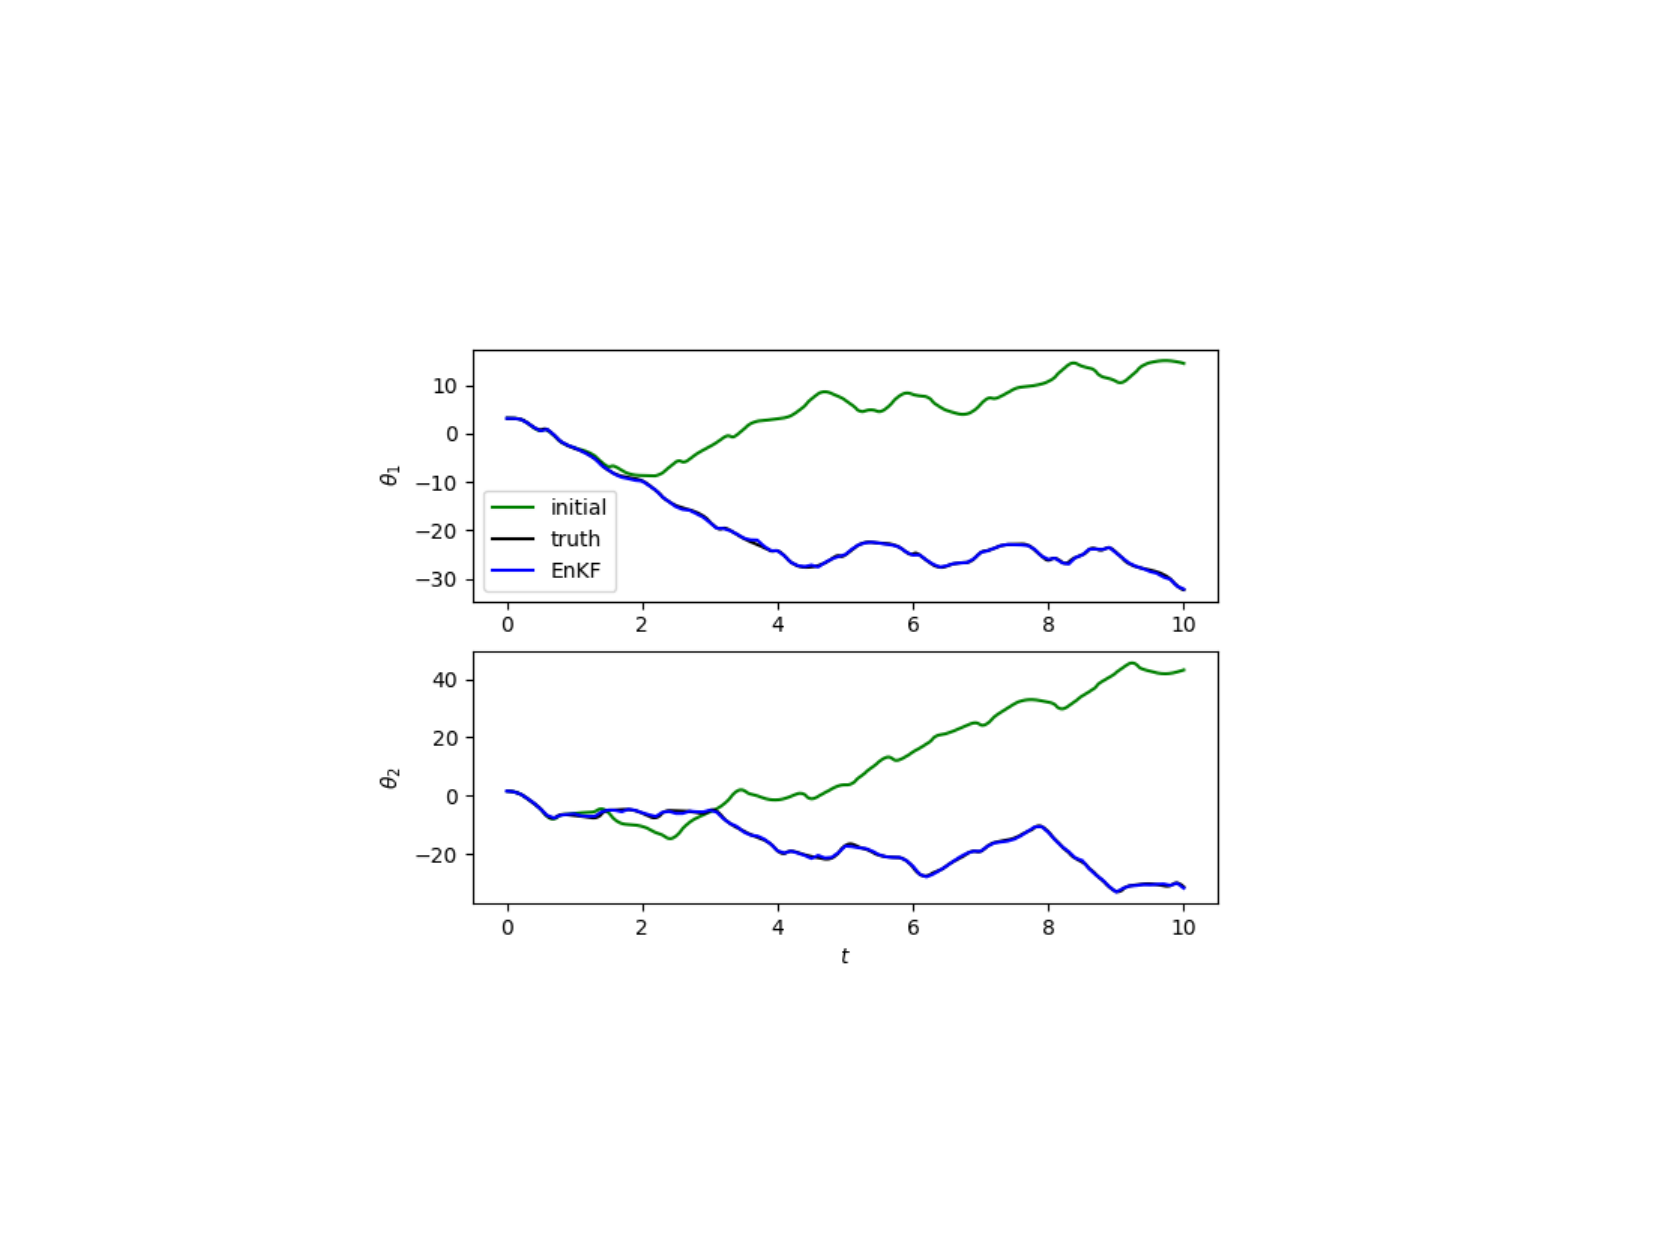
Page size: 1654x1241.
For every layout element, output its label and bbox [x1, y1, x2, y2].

picture [353, 263, 1314, 984]
